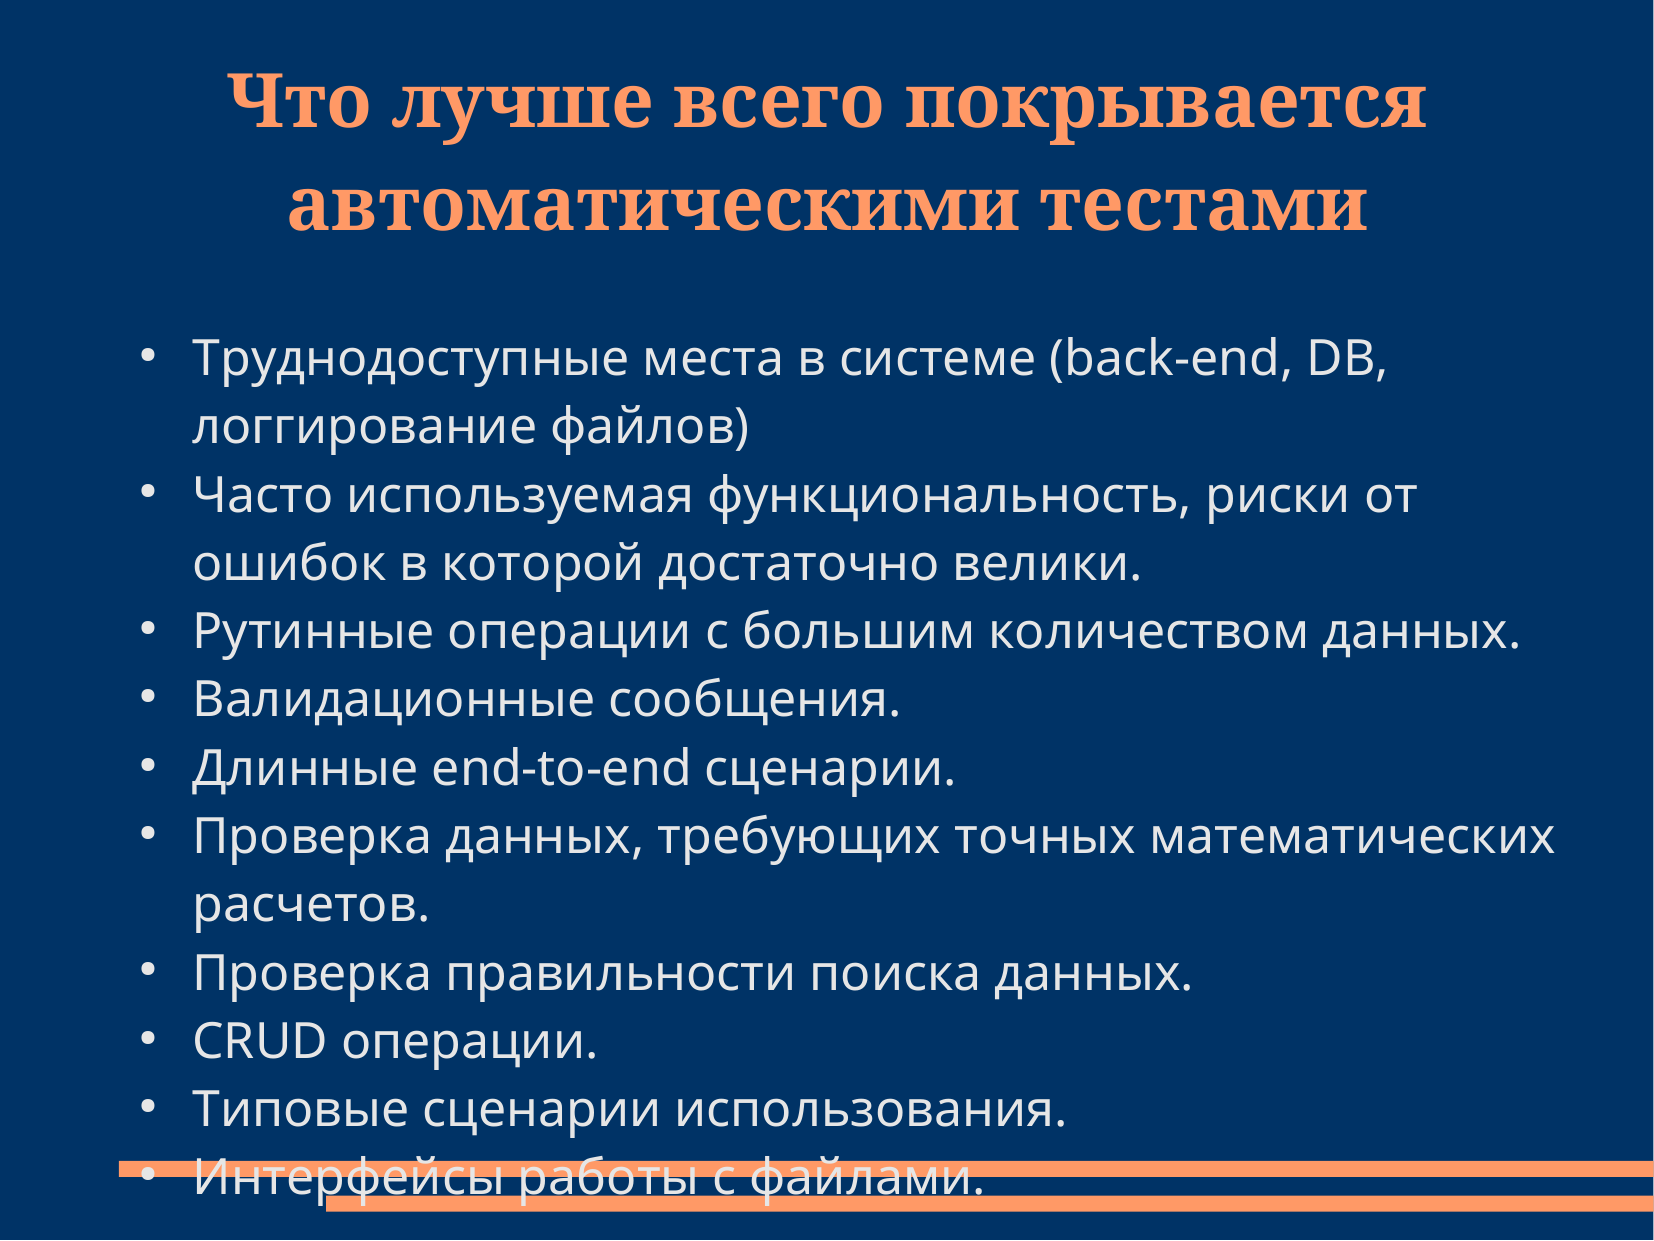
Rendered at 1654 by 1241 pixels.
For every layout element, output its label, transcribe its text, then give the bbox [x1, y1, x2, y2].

title Что лучше всего покрывается автоматическими тестами [121, 53, 1534, 247]
list Труднодоступные места в системе (back-end, DB, логгирование файлов) Часто используемая функциональность, риски от ошибок в которой достаточно велики. Рутинные операции с большим количеством данных. Валидационные сообщения. Длинные end-to-end сценарии. Проверка данных, требующих точных математических расчетов. Проверка правильности поиска данных. CRUD операции. Типовые сценарии использования. Интерфейсы работы с файлами. [121, 322, 1561, 1126]
